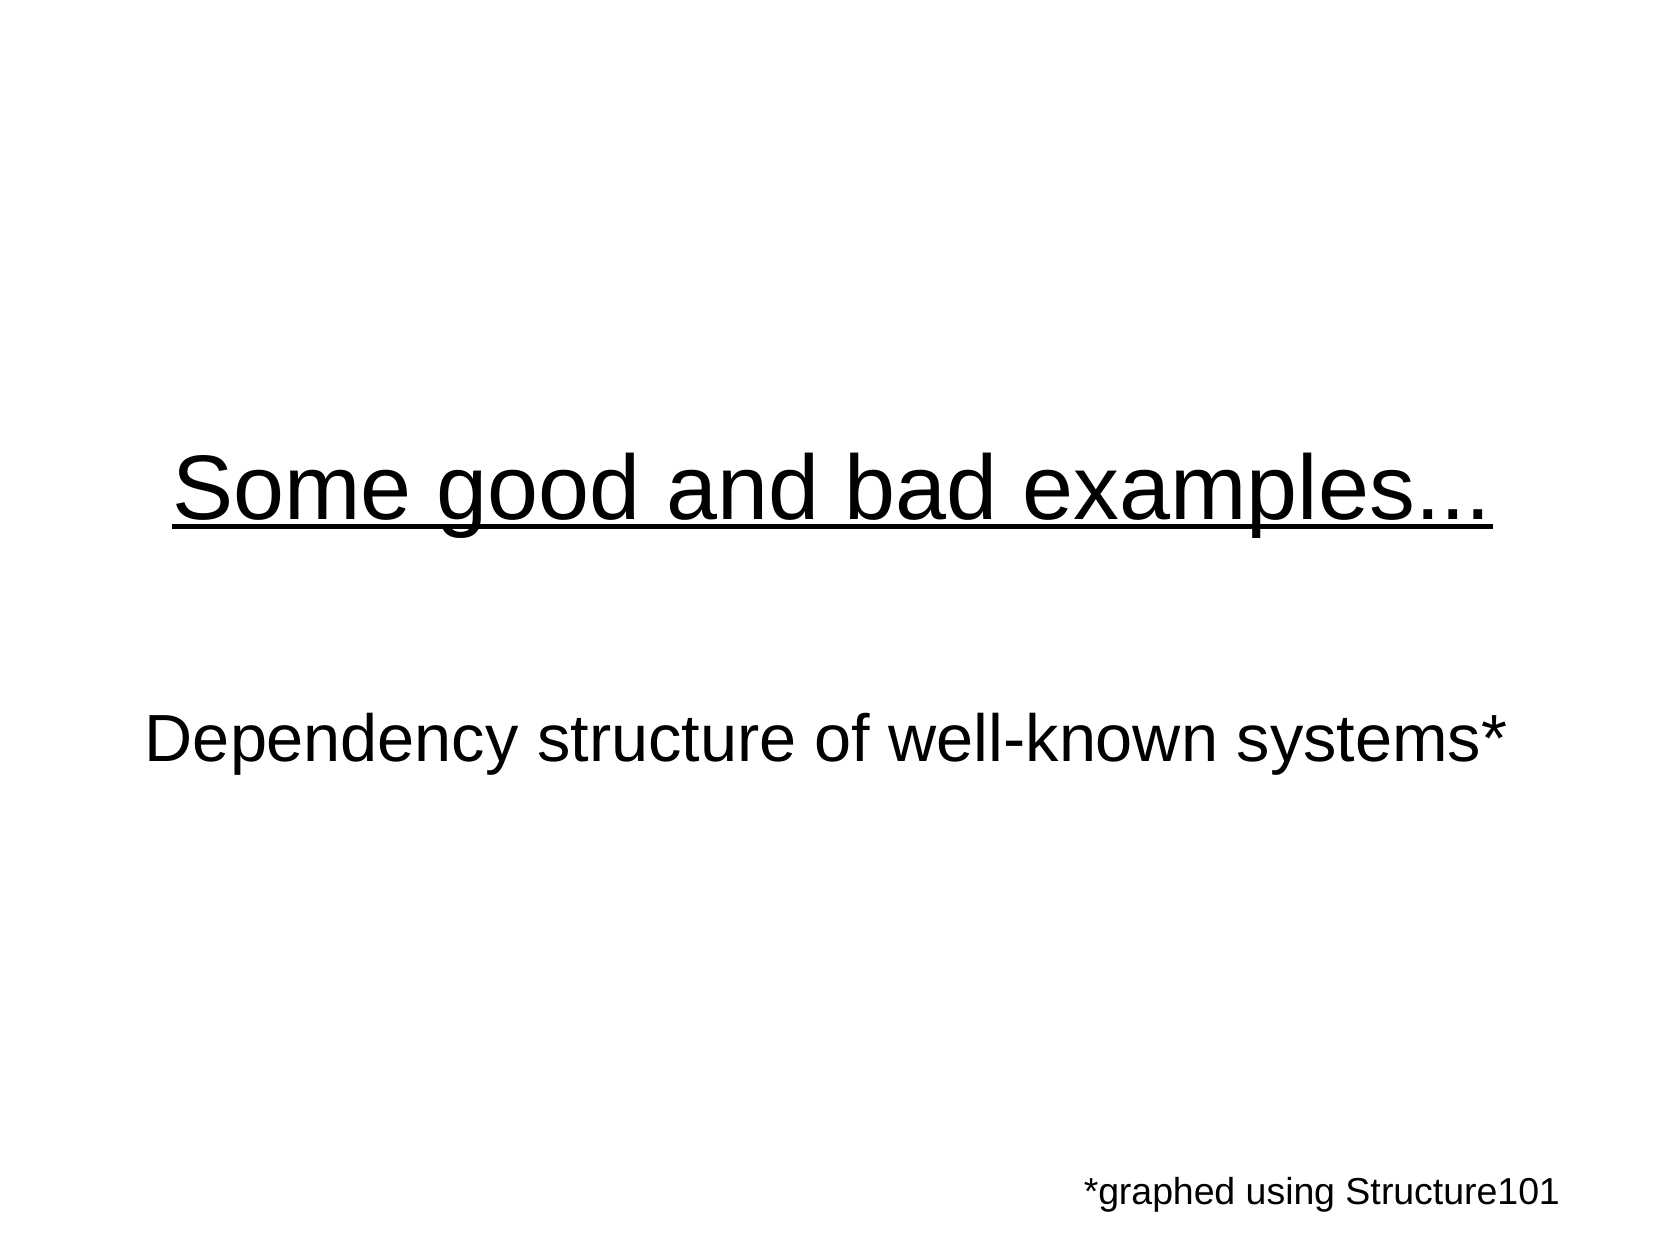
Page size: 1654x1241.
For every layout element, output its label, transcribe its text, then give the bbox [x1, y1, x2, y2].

title Some good and bad examples... [88, 383, 1577, 591]
text_box *graphed using Structure101 [1068, 1163, 1630, 1221]
subtitle Dependency structure of well-known systems* [82, 649, 1571, 827]
